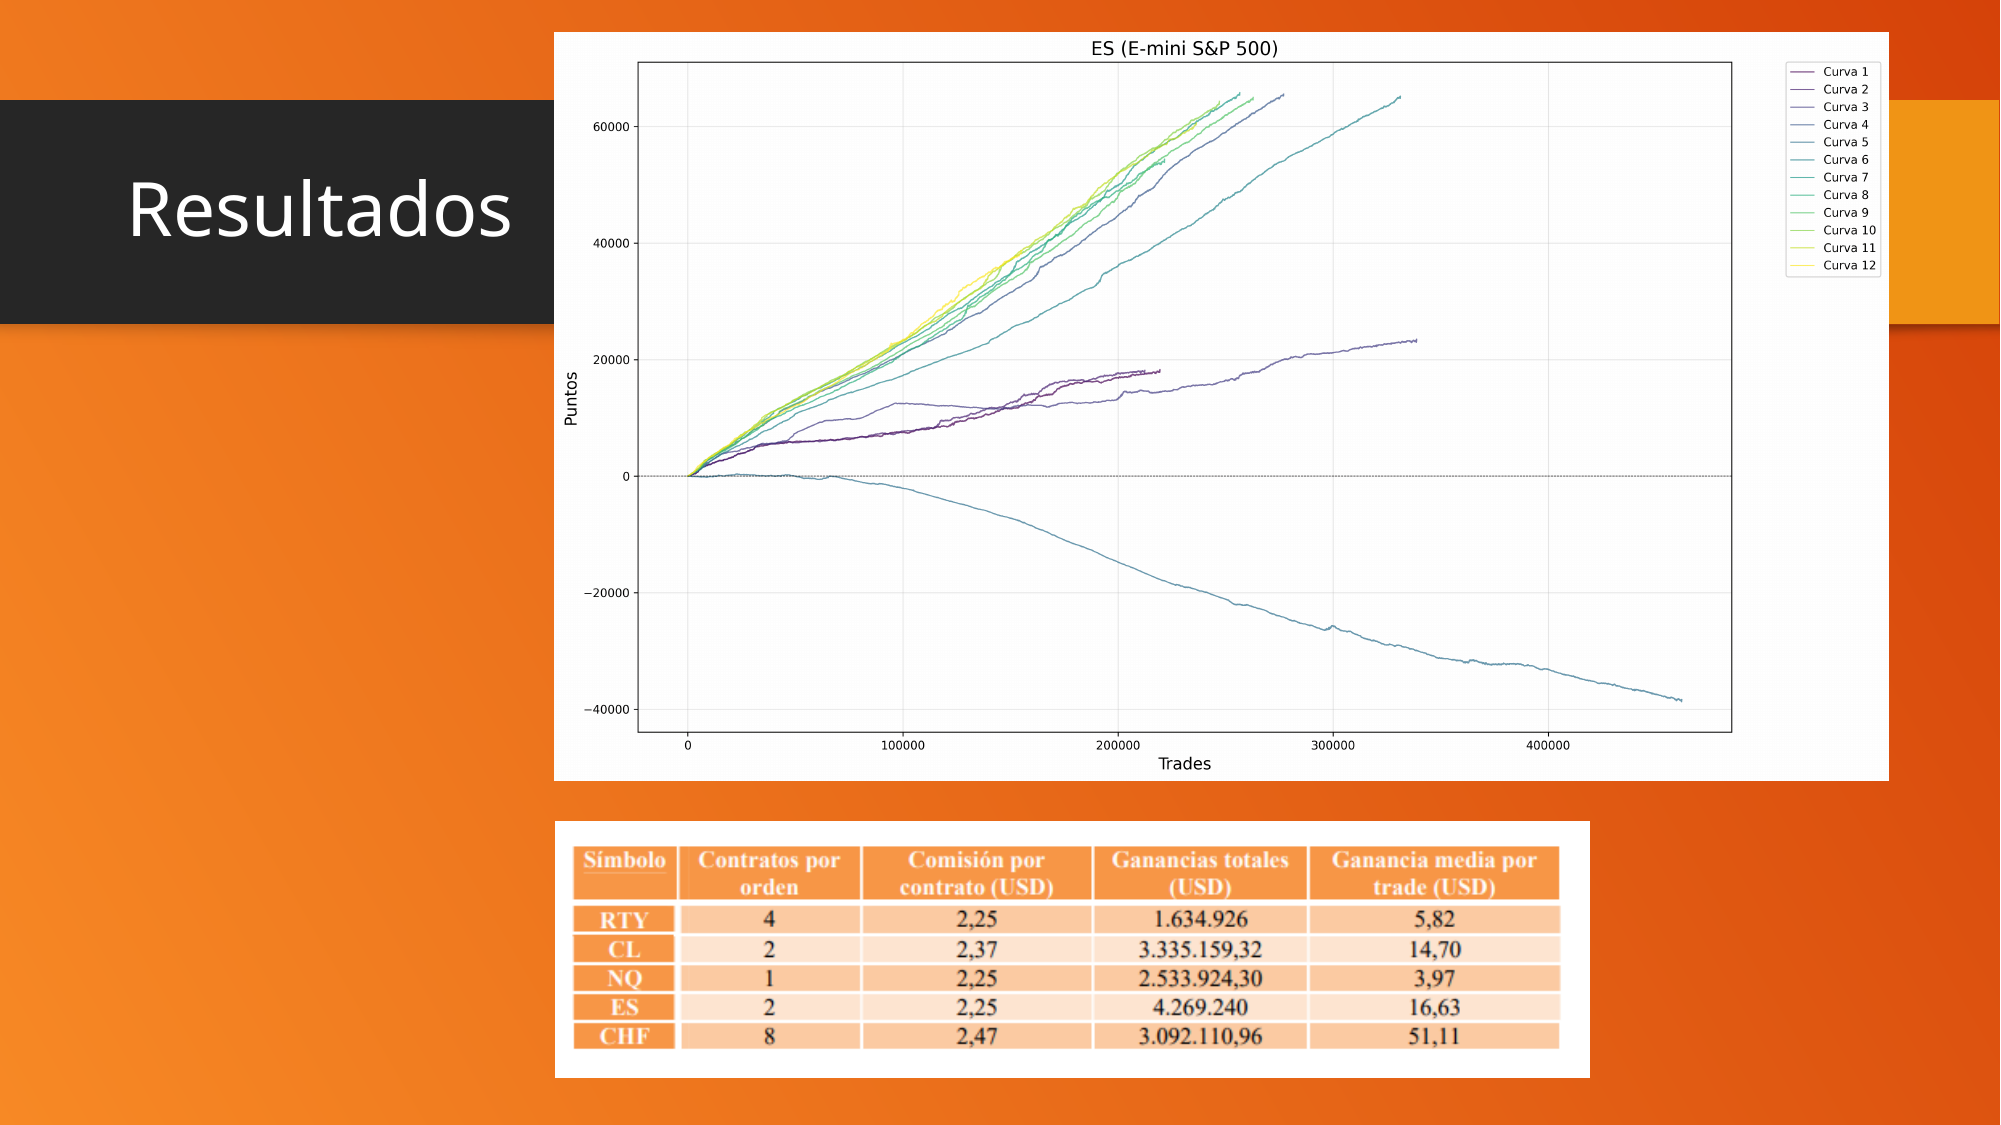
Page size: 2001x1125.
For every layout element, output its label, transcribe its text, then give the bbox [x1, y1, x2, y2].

picture [554, 32, 1889, 781]
title Resultados [111, 123, 554, 301]
picture [555, 821, 1590, 1078]
